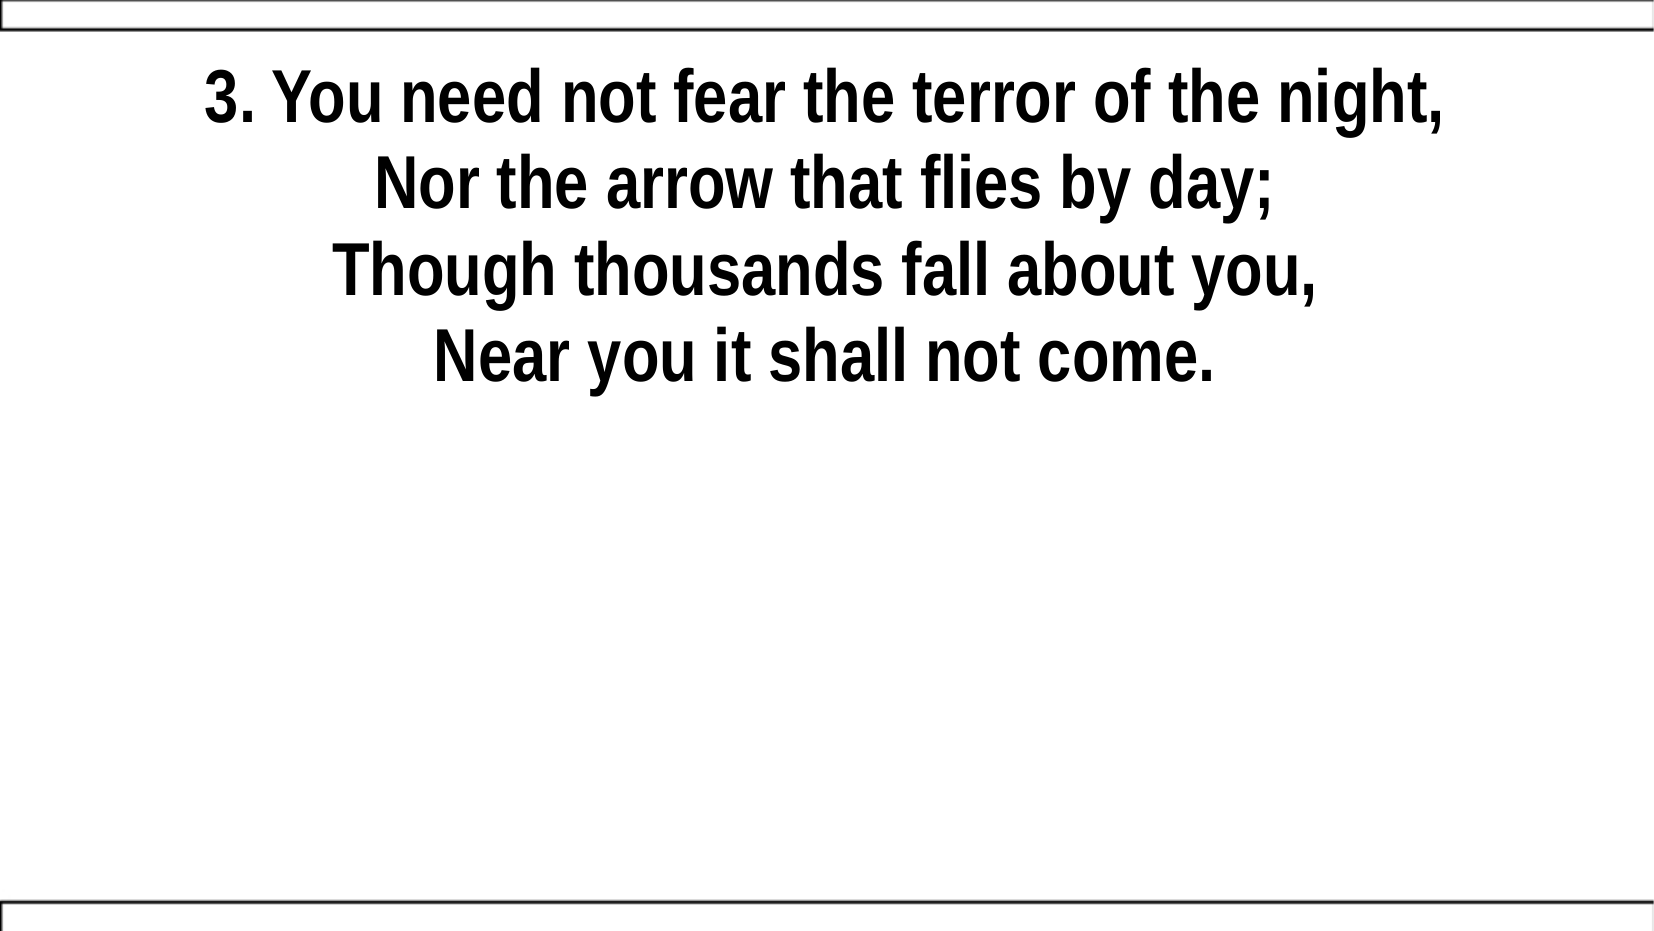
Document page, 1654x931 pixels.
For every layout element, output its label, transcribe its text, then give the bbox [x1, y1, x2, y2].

text_box 3. You need not fear the terror of the night, Nor the arrow that flies by day; Though thousands fall about you, Near you it shall not come. [75, 45, 1576, 451]
picture [0, 0, 1654, 931]
